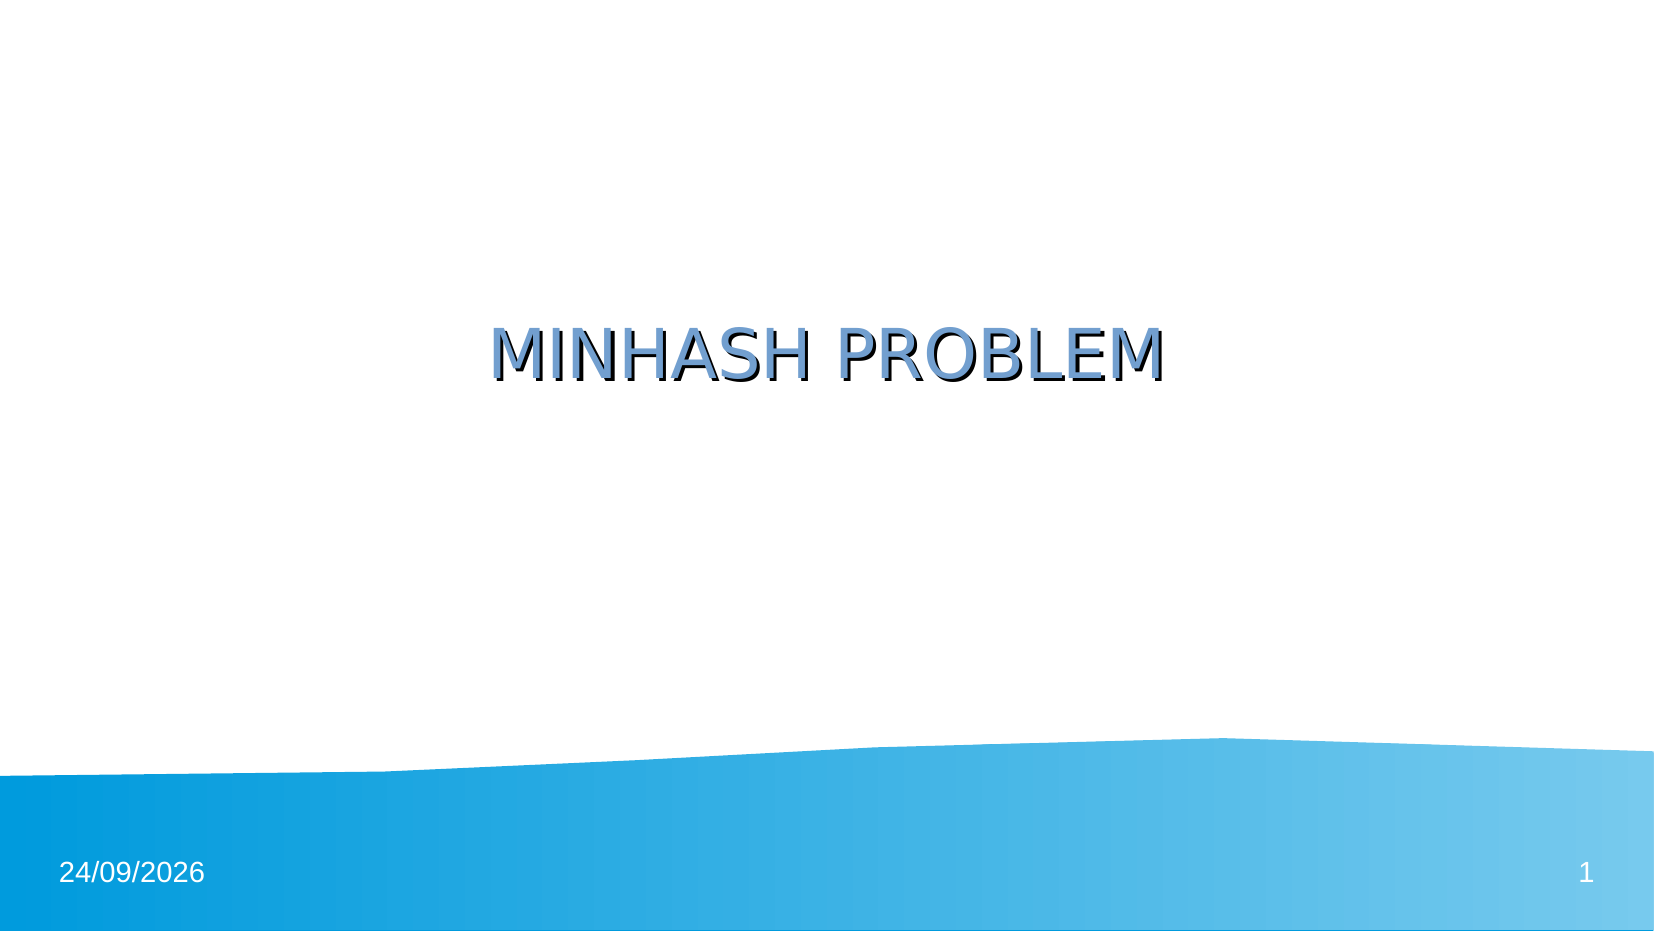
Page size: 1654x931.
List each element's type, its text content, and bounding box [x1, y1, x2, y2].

title MINHASH PROBLEM [88, 265, 1565, 443]
